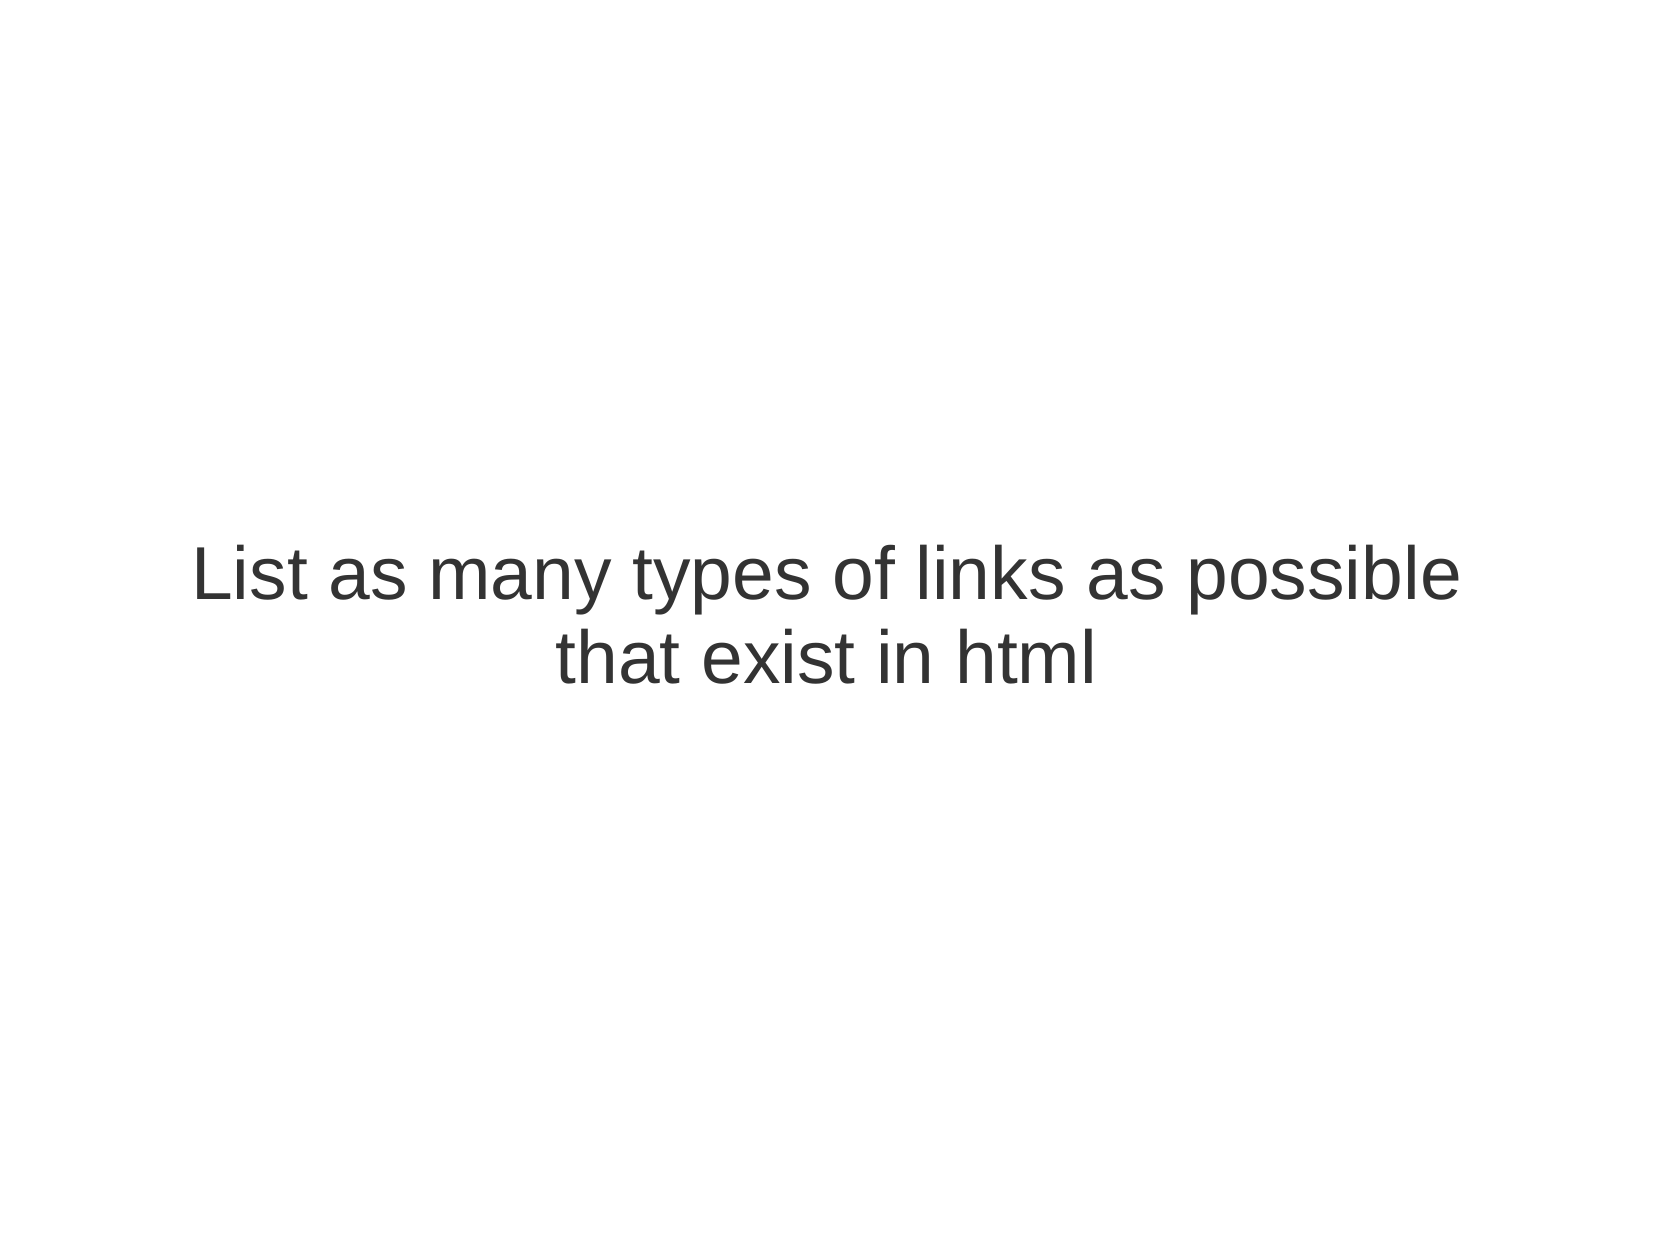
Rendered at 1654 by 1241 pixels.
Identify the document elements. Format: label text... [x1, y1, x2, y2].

subtitle List as many types of links as possible that exist in html [82, 49, 1571, 1182]
